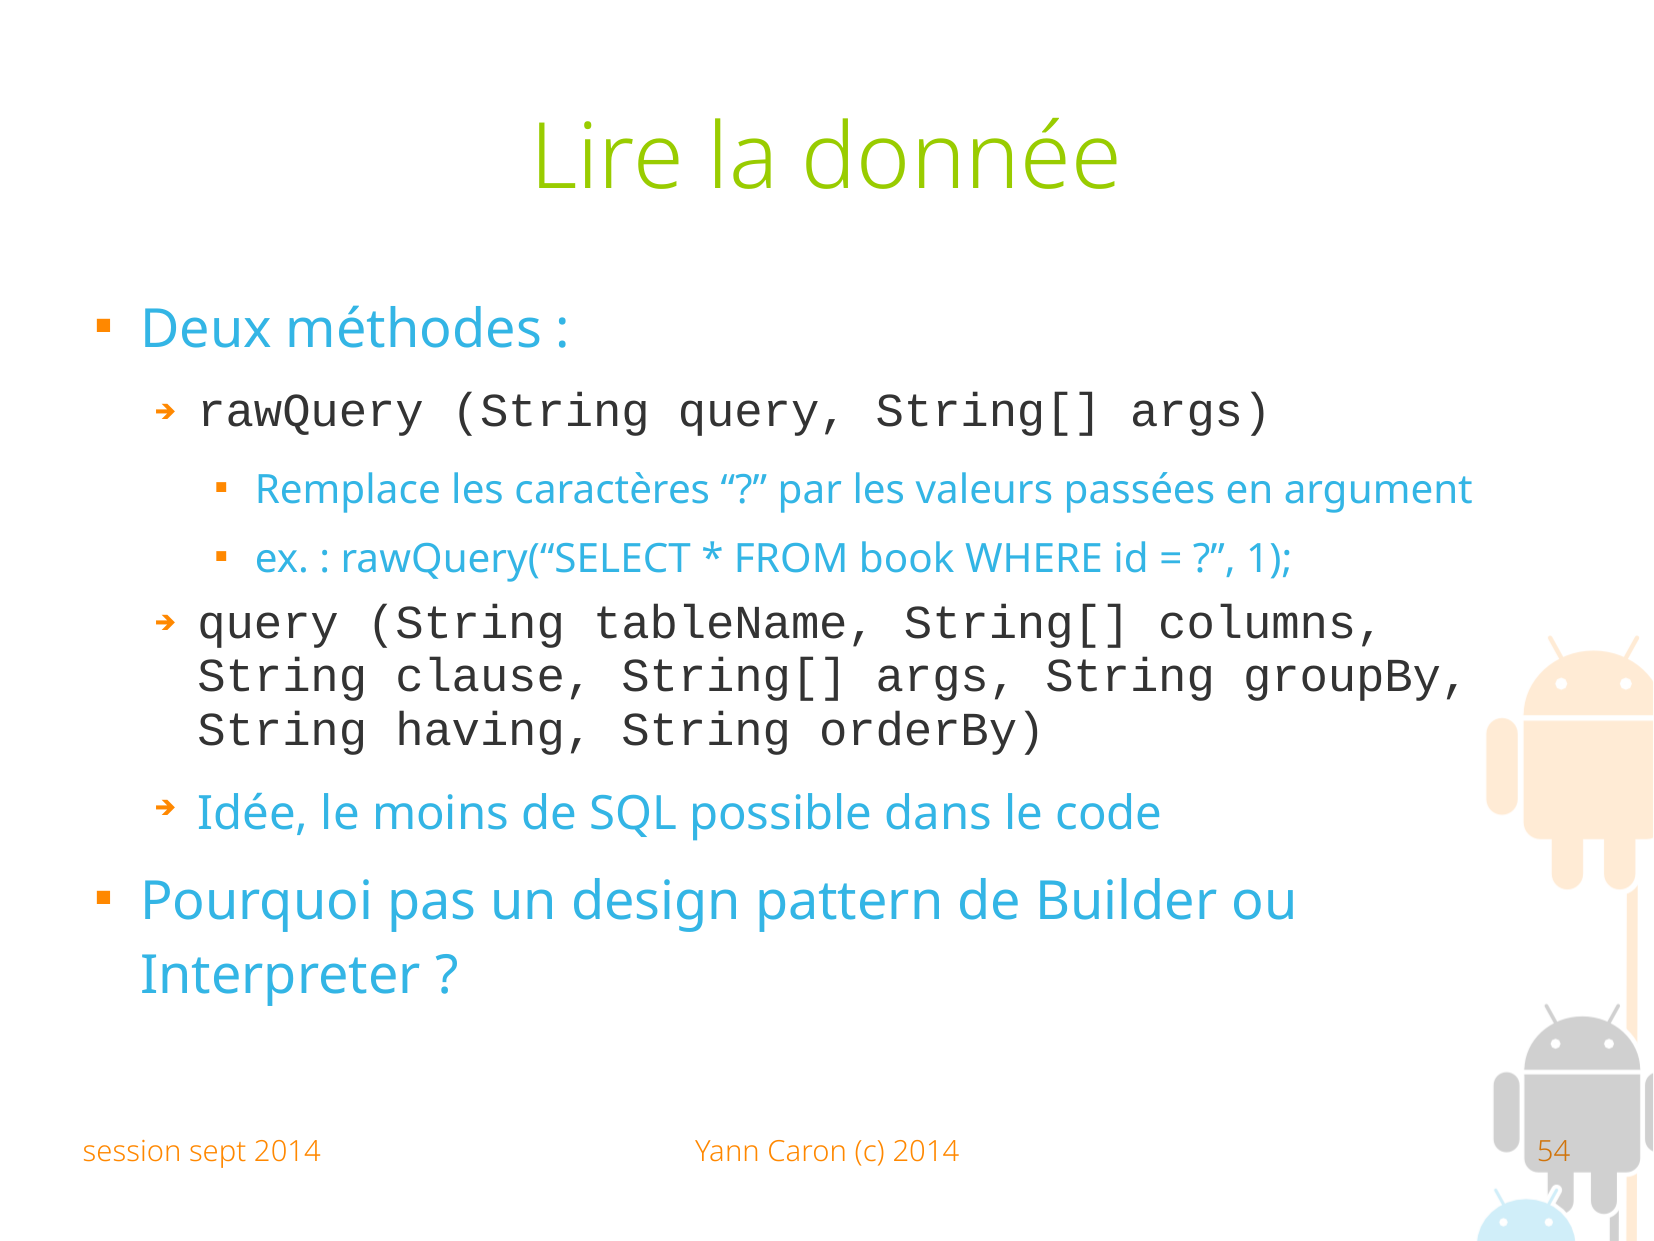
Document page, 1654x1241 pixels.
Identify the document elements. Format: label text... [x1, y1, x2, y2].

title Lire la donnée [82, 49, 1571, 257]
list Deux méthodes : rawQuery (String query, String[] args) Remplace les caractères “?” par les valeurs passées en argument ex. : rawQuery(“SELECT * FROM book WHERE id = ?”, 1); query (String tableName, String[] columns, String clause, String[] args, String groupBy, String having, String orderBy) Idée, le moins de SQL possible dans le code Pourquoi pas un design pattern de Builder ou Interpreter ? [82, 290, 1571, 1010]
picture [240, 423, 1654, 1241]
